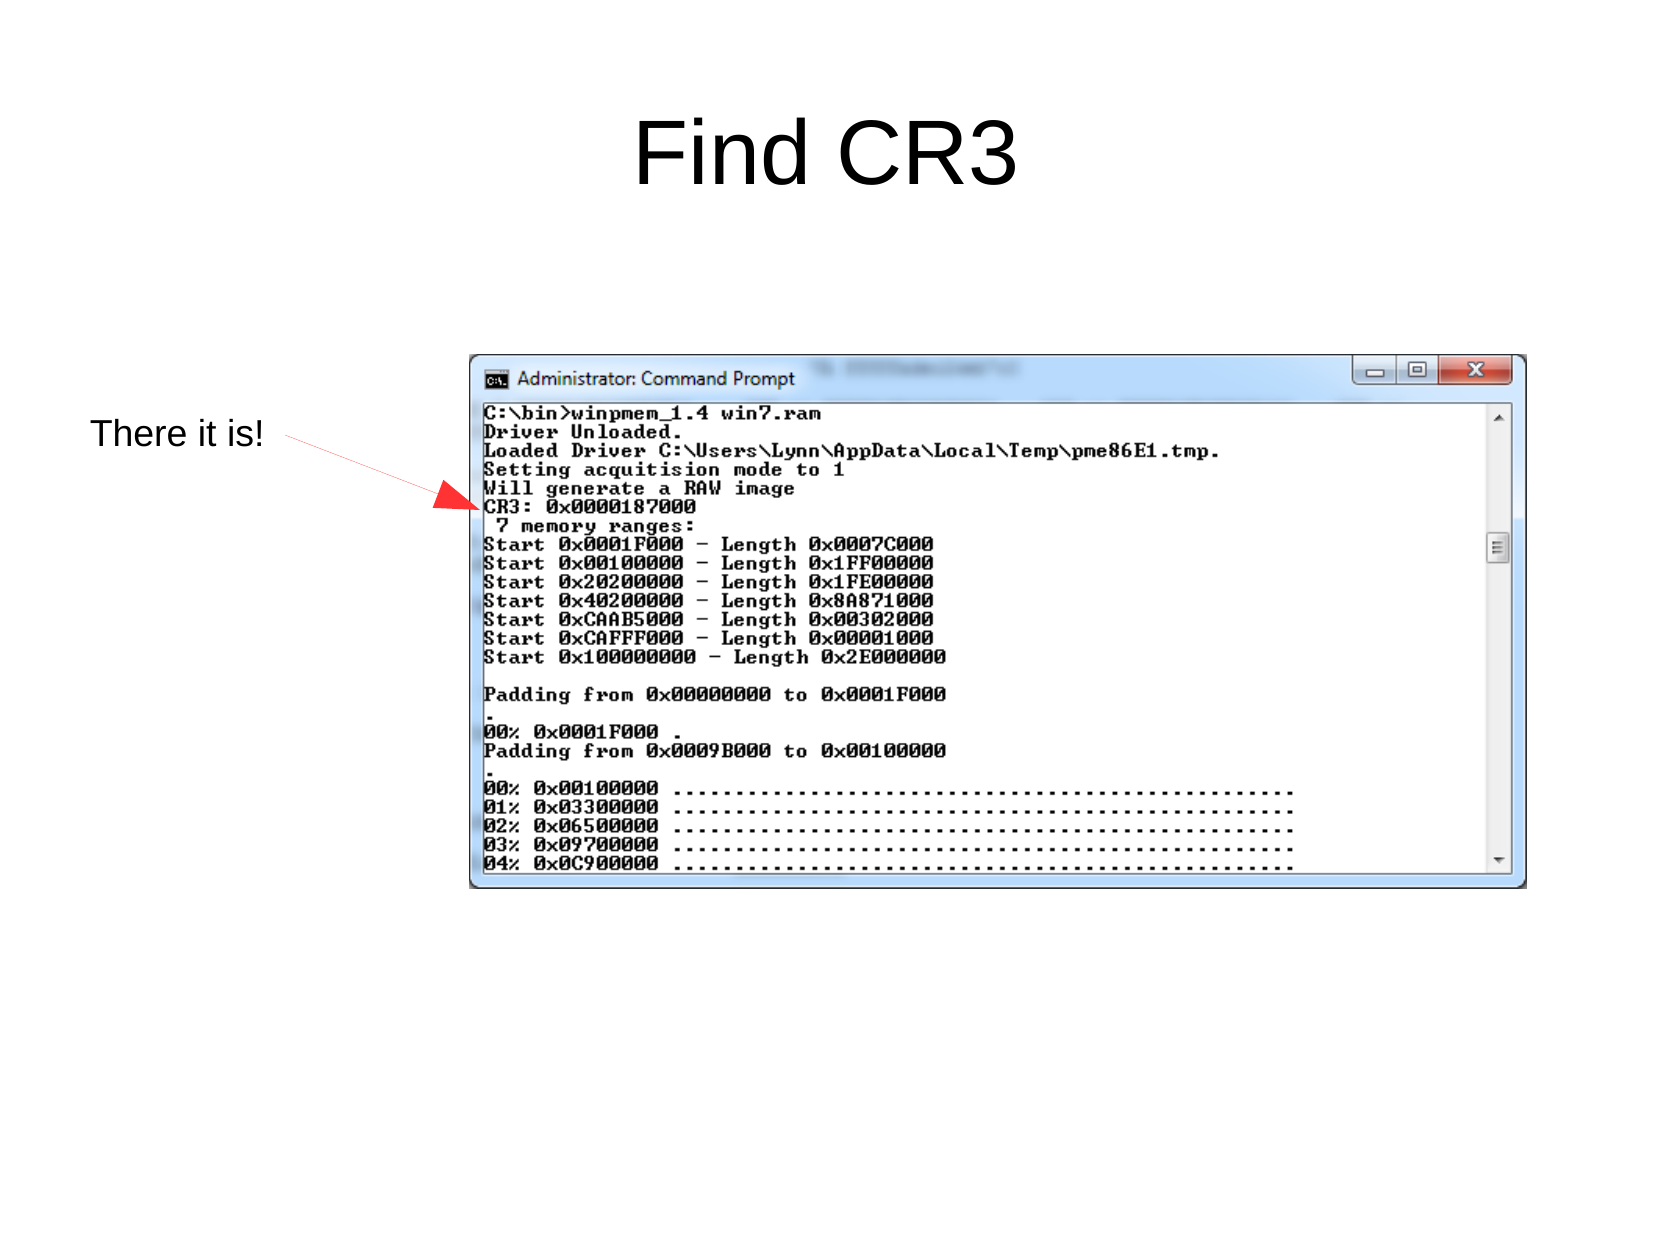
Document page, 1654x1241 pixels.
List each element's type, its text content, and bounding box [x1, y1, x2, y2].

picture [469, 354, 1527, 889]
text_box There it is! [75, 405, 316, 462]
title Find CR3 [82, 49, 1571, 257]
